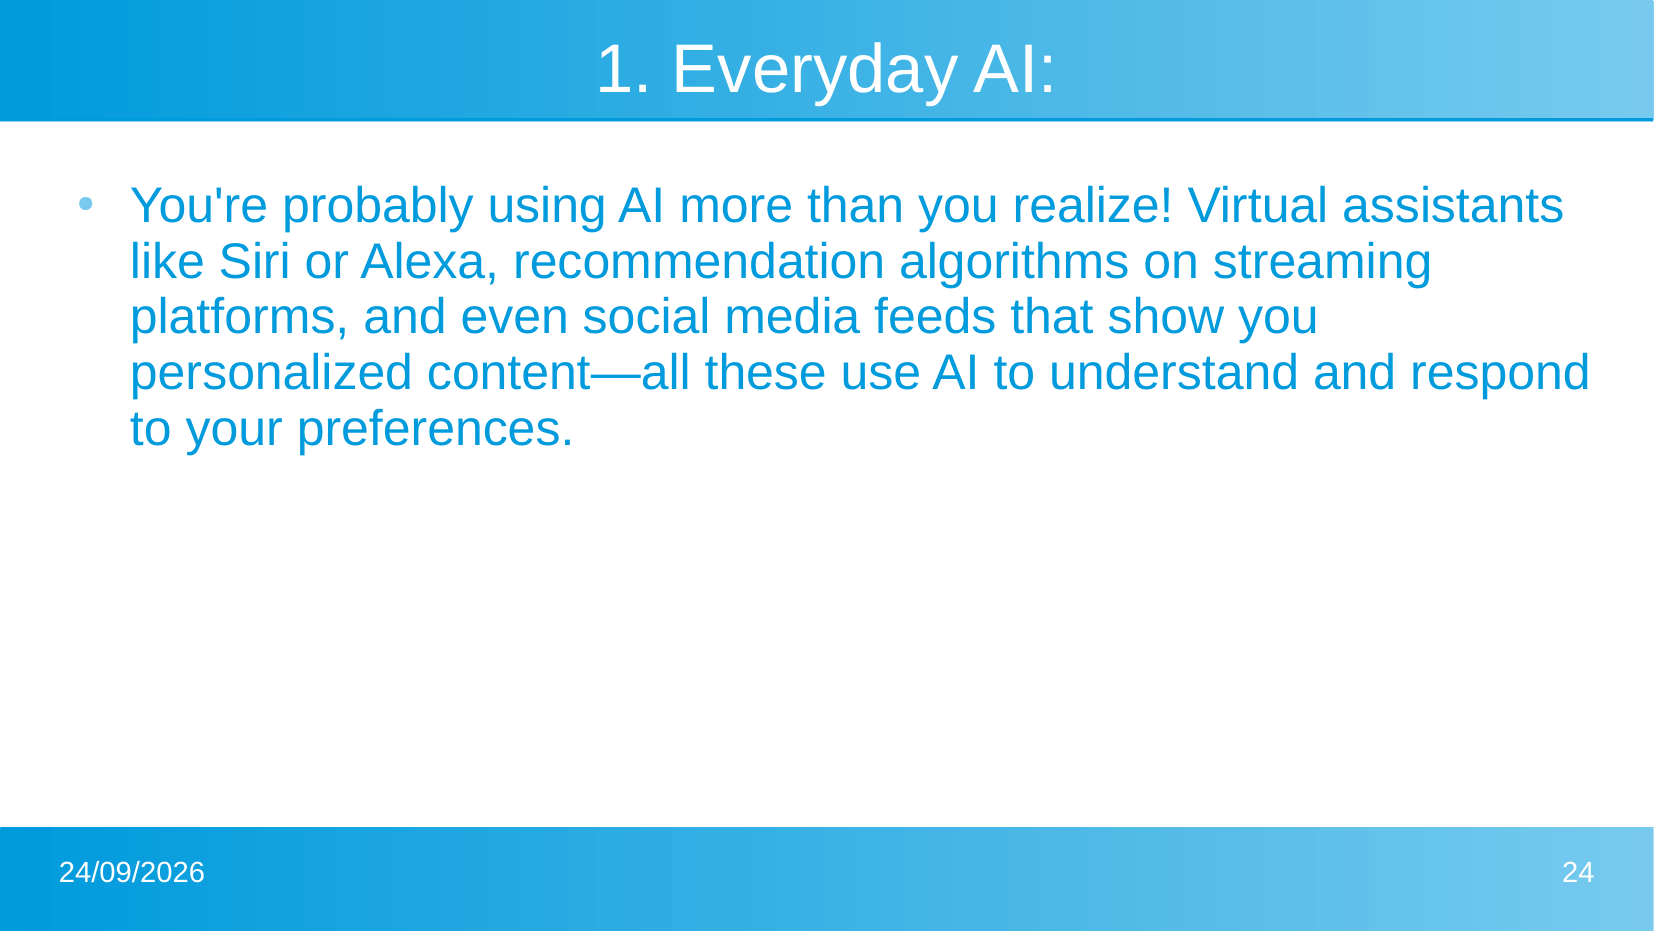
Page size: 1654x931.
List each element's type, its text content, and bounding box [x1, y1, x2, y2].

title 1. Everyday AI: [59, 29, 1595, 108]
list You're probably using AI more than you realize! Virtual assistants like Siri or Alexa, recommendation algorithms on streaming platforms, and even social media feeds that show you personalized content—all these use AI to understand and respond to your preferences. [59, 177, 1595, 768]
